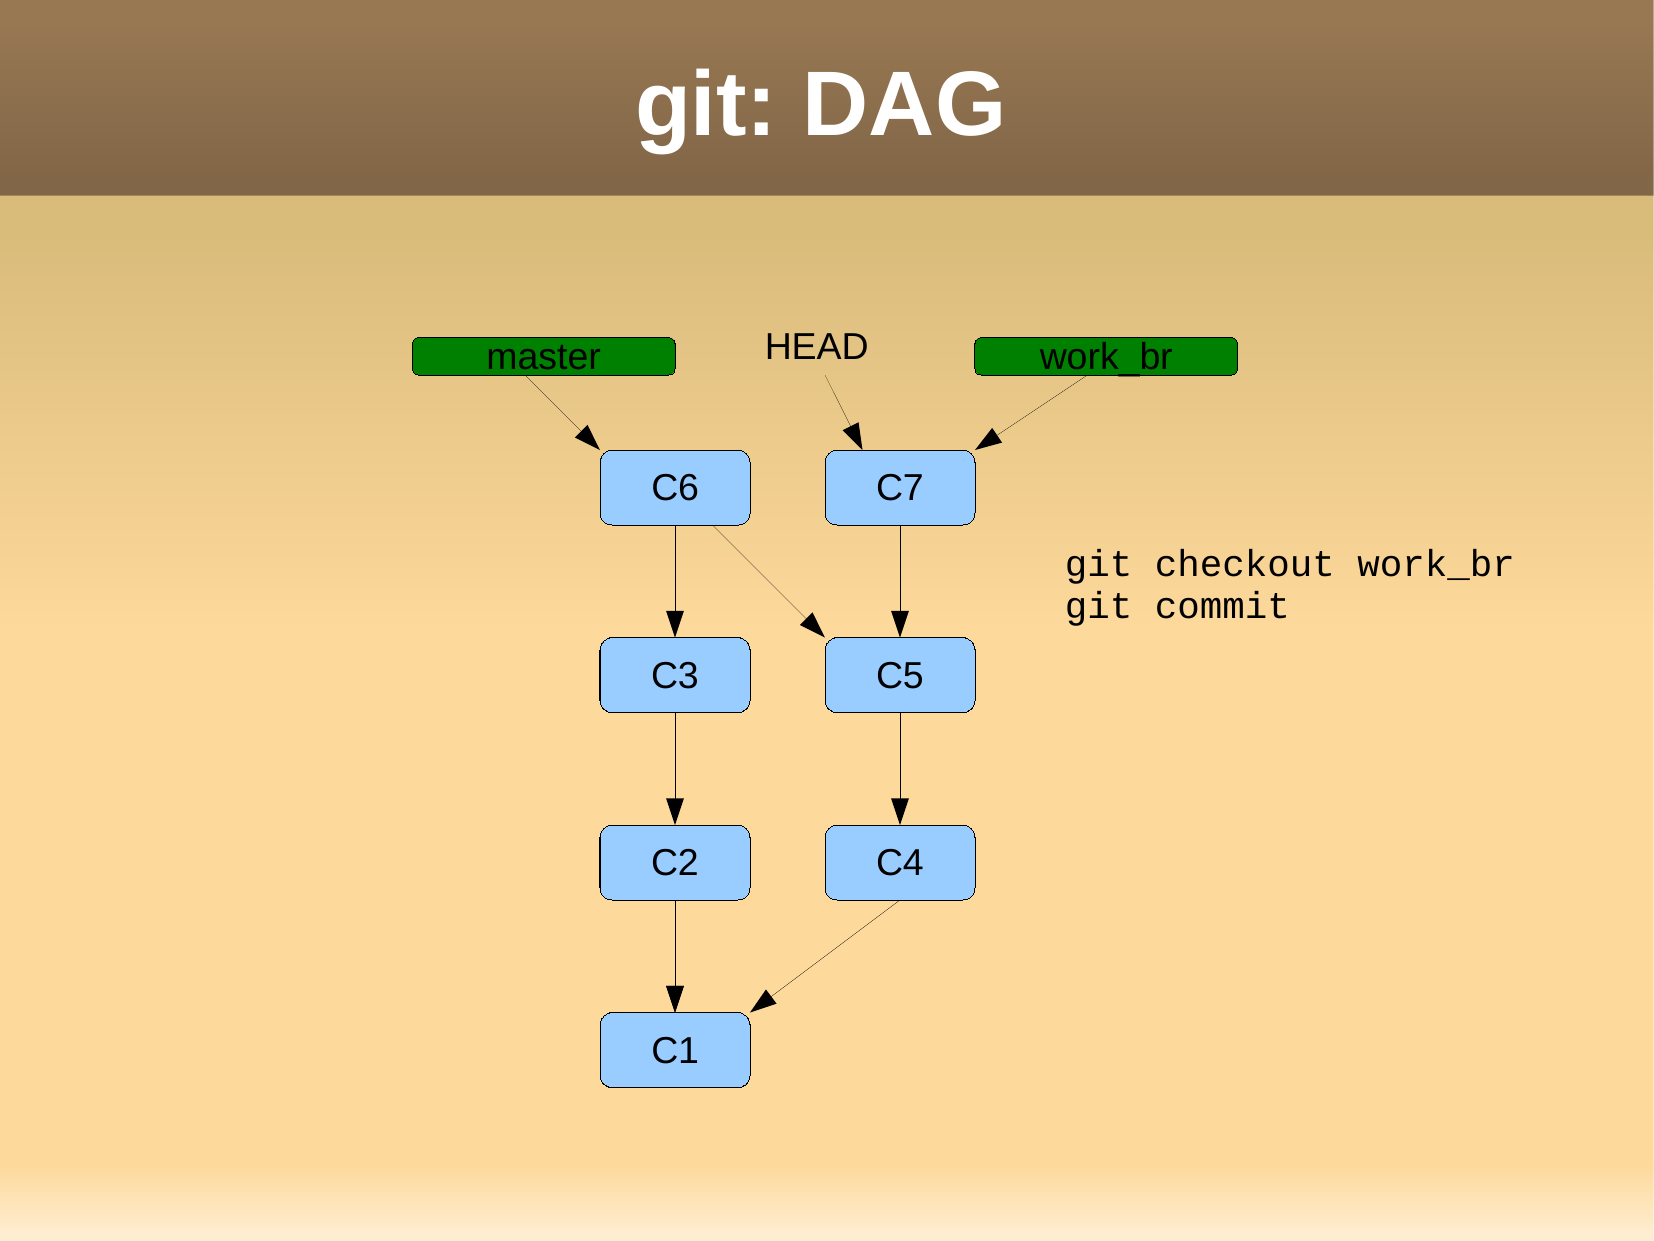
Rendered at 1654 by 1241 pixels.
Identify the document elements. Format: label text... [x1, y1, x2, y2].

text_box C4 [825, 825, 976, 901]
text_box C3 [600, 637, 751, 713]
text_box C2 [600, 825, 751, 901]
text_box master [412, 337, 676, 376]
text_box C1 [600, 1012, 751, 1088]
text_box HEAD [750, 318, 884, 376]
text_box C5 [825, 637, 976, 713]
text_box C6 [600, 450, 751, 526]
text_box git checkout work_br git commit [1050, 537, 1530, 638]
text_box C7 [825, 450, 976, 526]
title git: DAG [76, 7, 1565, 200]
text_box work_br [974, 337, 1238, 376]
picture [0, 0, 1654, 1241]
